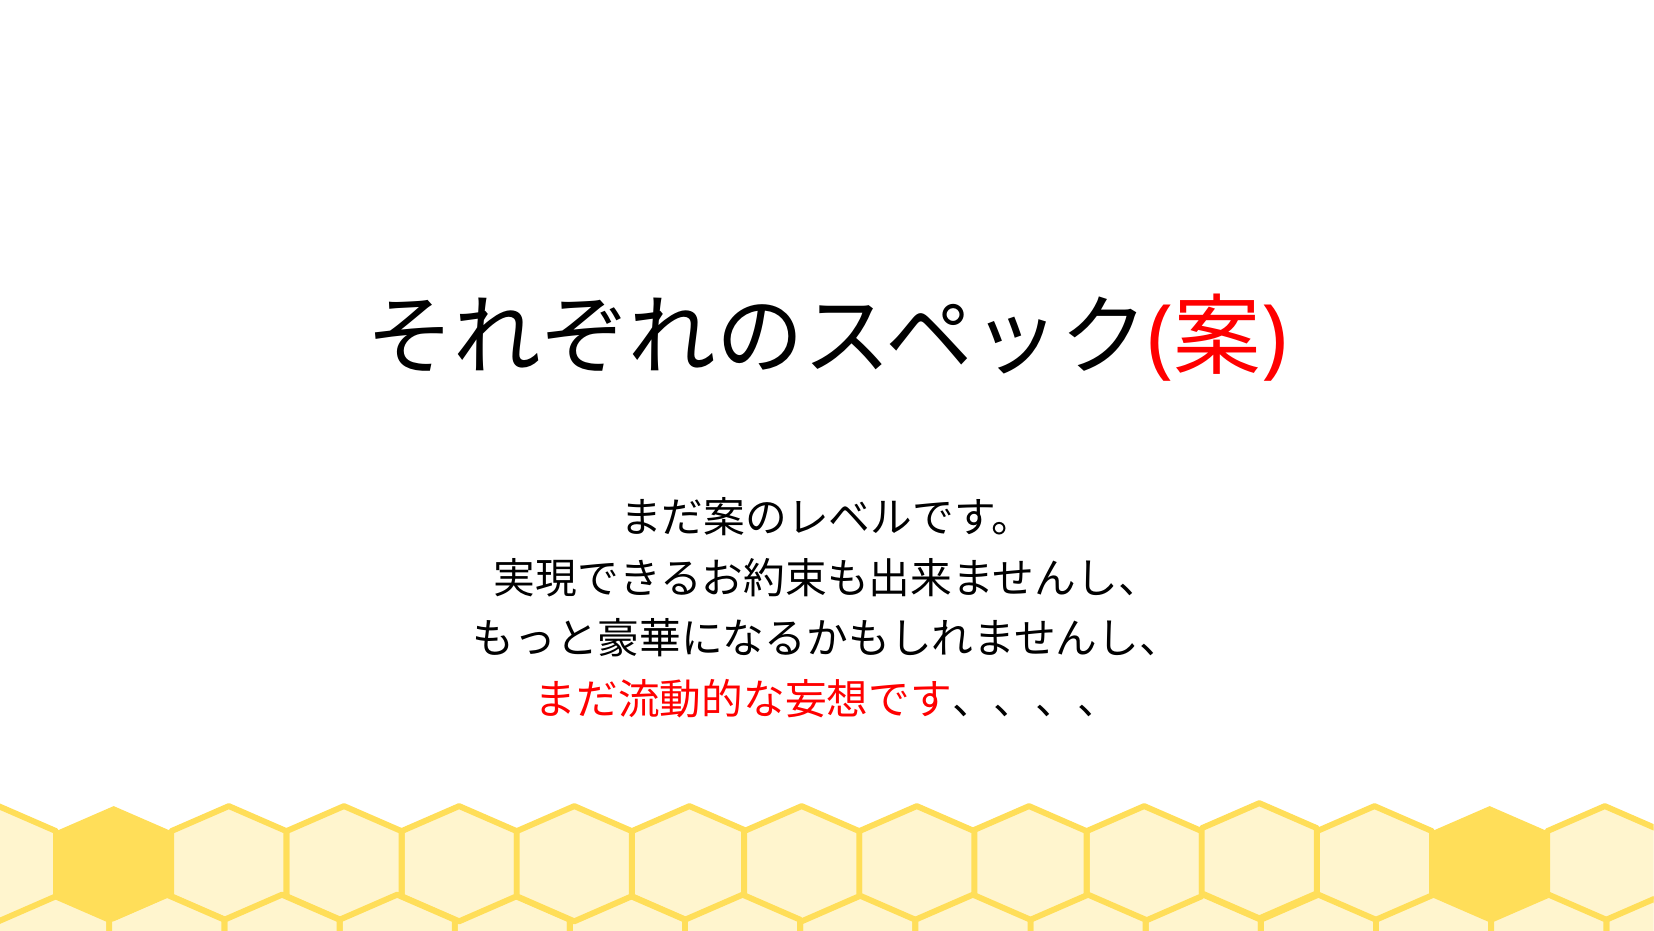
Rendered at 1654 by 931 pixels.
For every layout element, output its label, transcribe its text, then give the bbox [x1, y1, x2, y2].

subtitle それぞれのスペック(案) まだ案のレベルです。 実現できるお約束も出来ませんし、 もっと豪華になるかもしれませんし、 まだ流動的な妄想です、、、、 [82, 136, 1571, 857]
